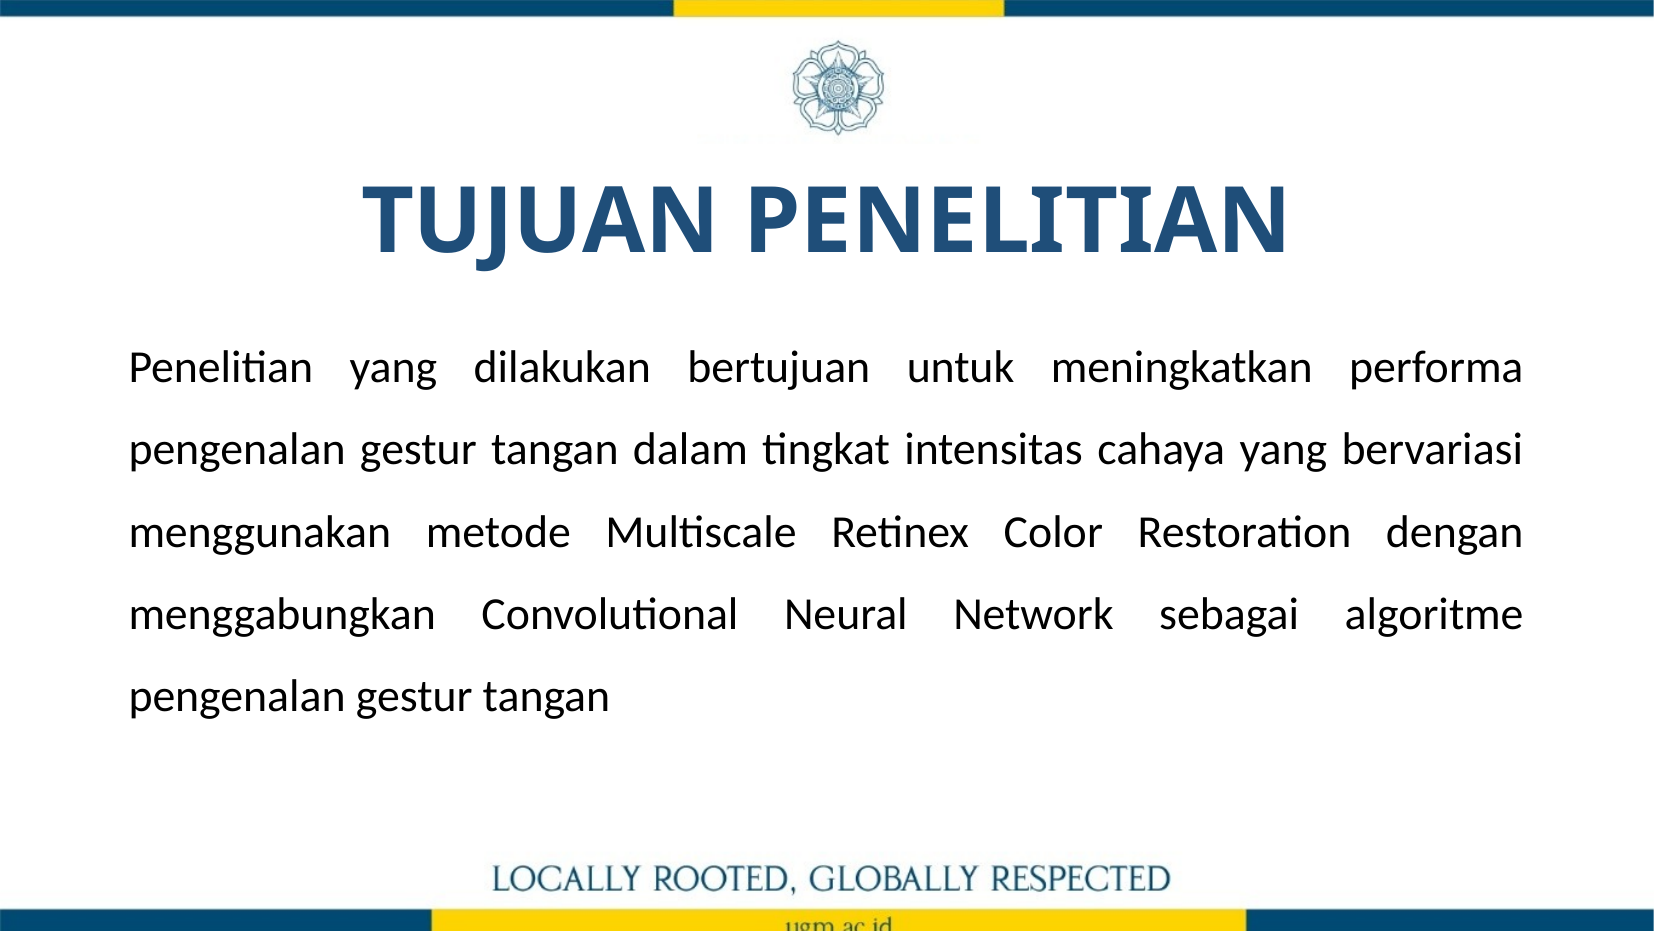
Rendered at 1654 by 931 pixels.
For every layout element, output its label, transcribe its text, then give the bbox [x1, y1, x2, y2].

title TUJUAN PENELITIAN [113, 143, 1540, 301]
picture [0, 0, 1654, 931]
list Penelitian yang dilakukan bertujuan untuk meningkatkan performa pengenalan gestur tangan dalam tingkat intensitas cahaya yang bervariasi menggunakan metode Multiscale Retinex Color Restoration dengan menggabungkan Convolutional Neural Network sebagai algoritme pengenalan gestur tangan [113, 301, 1540, 850]
